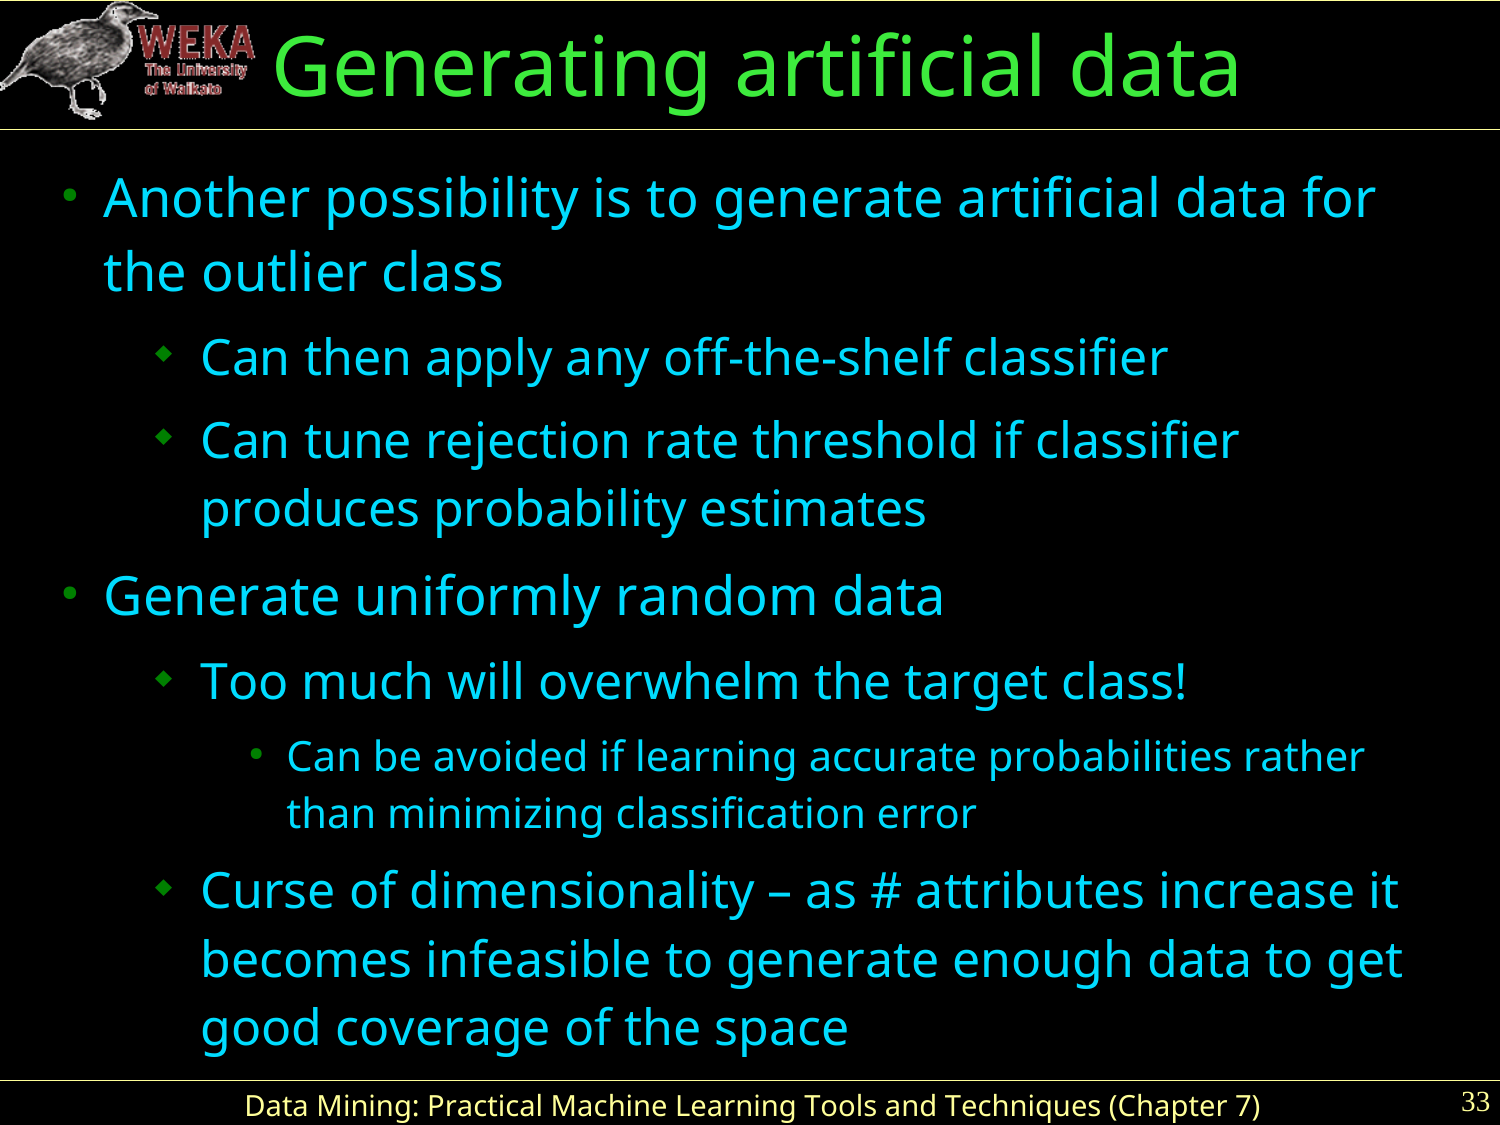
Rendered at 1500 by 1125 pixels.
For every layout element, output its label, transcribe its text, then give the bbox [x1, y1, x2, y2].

picture [0, 1, 263, 129]
list Another possibility is to generate artificial data for the outlier class Can then apply any off-the-shelf classifier Can tune rejection rate threshold if classifier produces probability estimates Generate uniformly random data Too much will overwhelm the target class! Can be avoided if learning accurate probabilities rather than minimizing classification error Curse of dimensionality – as # attributes increase it becomes infeasible to generate enough data to get good coverage of the space [61, 159, 1412, 1075]
title Generating artificial data [263, 0, 1500, 159]
